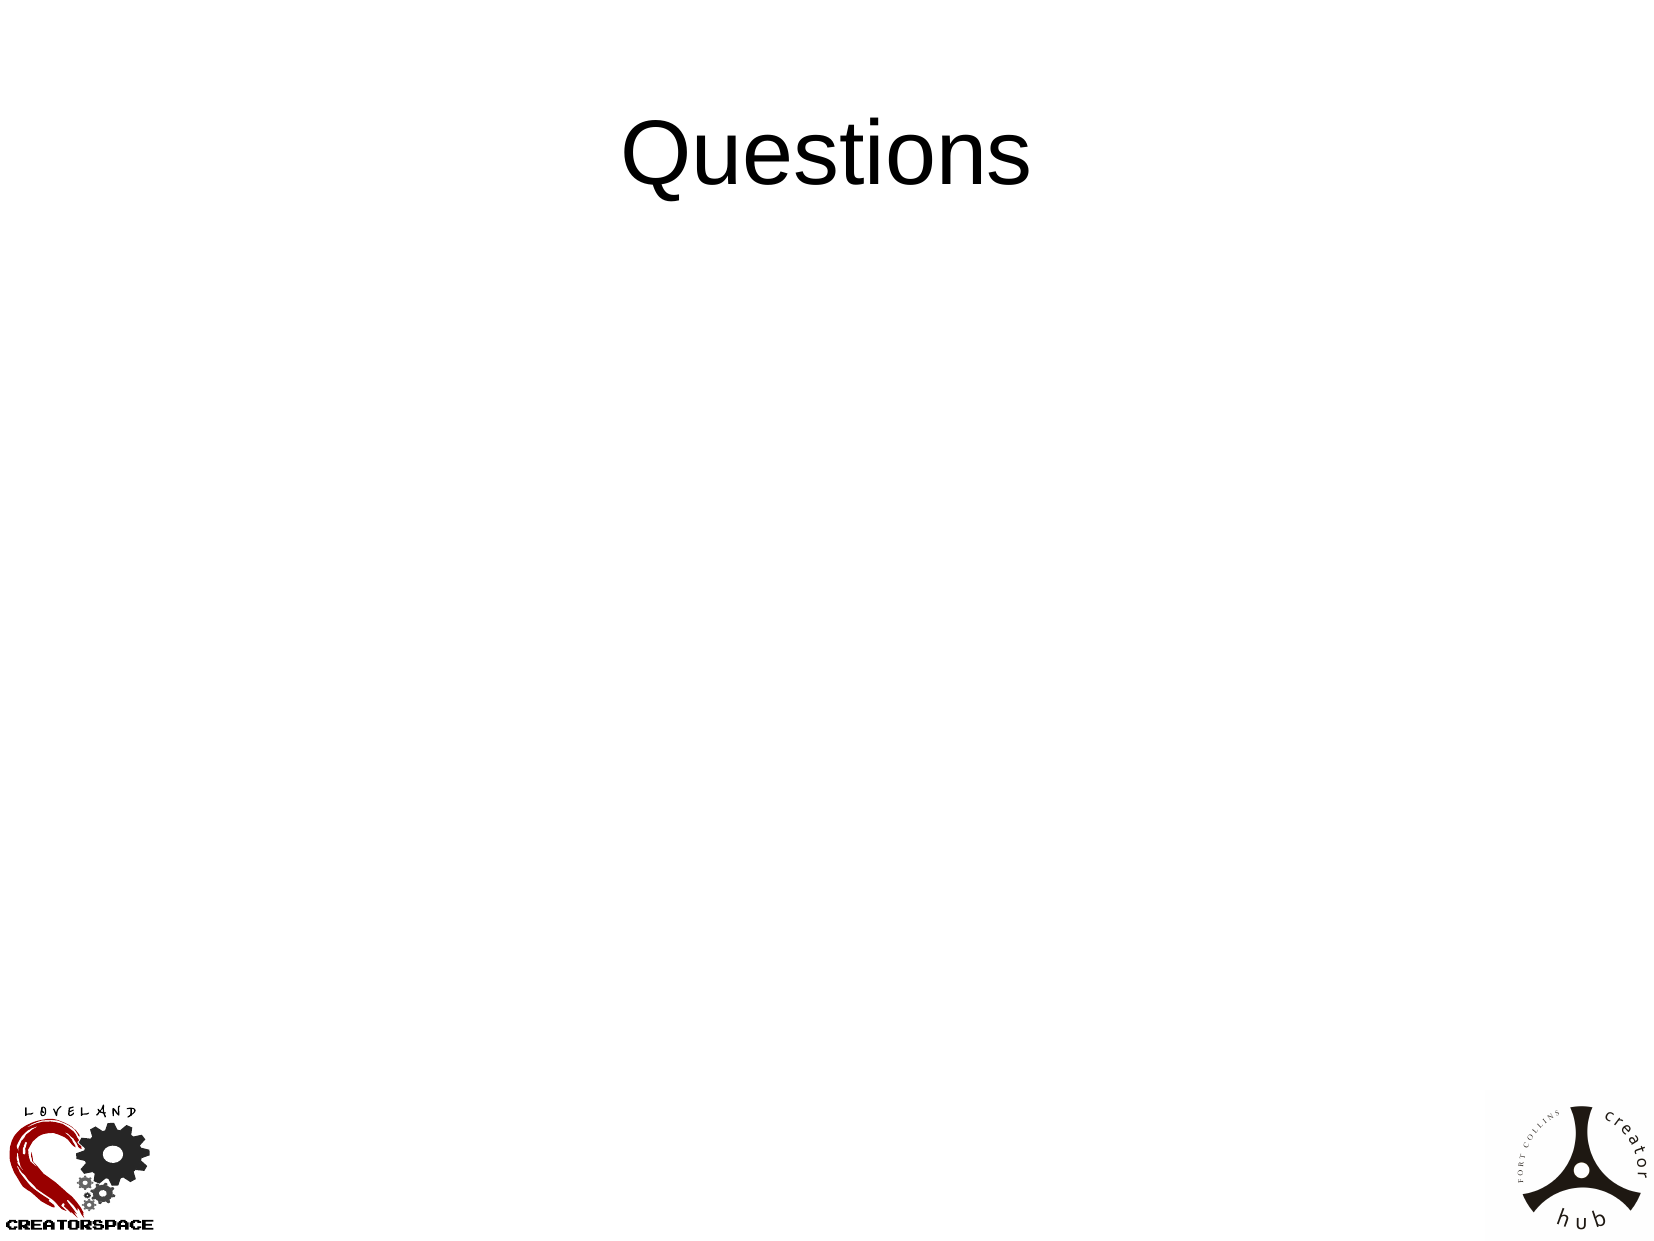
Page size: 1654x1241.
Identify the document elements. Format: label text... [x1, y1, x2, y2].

title Questions [82, 49, 1571, 257]
picture [1485, 1090, 1654, 1241]
